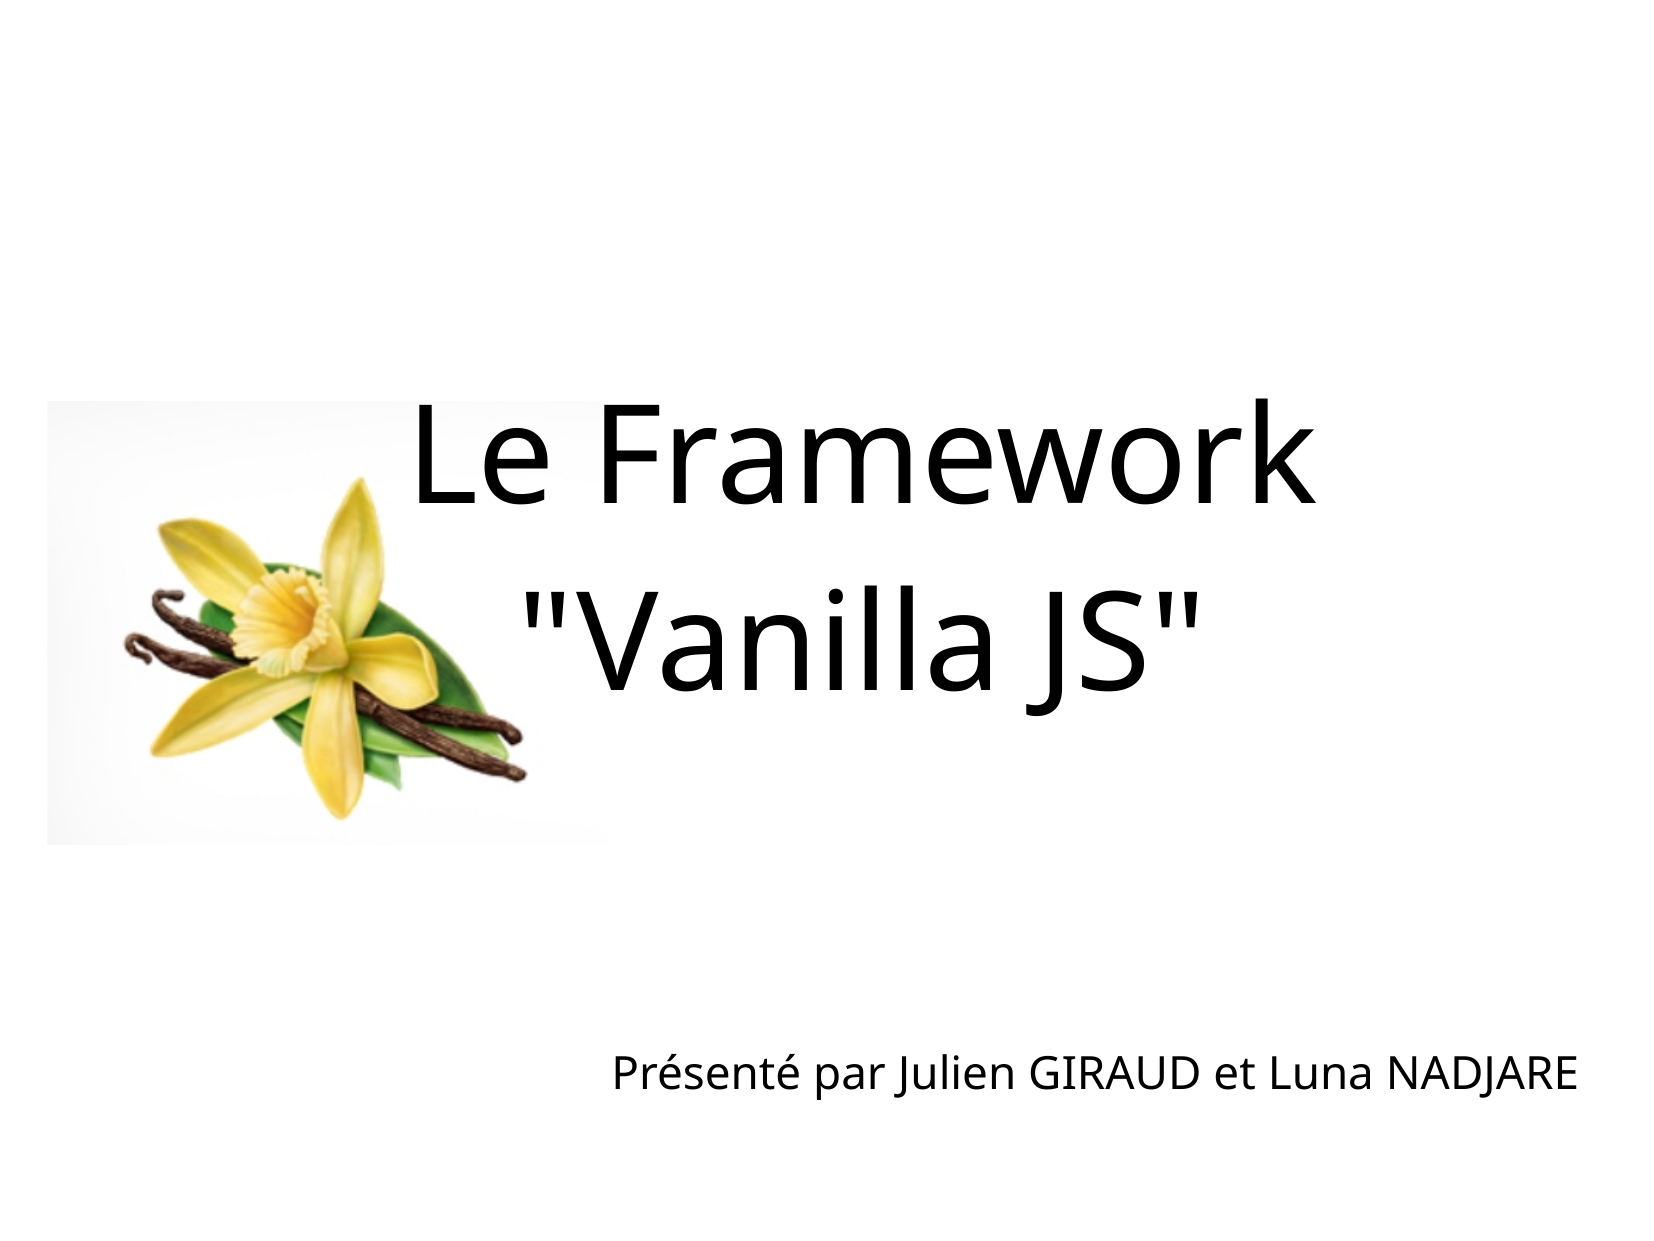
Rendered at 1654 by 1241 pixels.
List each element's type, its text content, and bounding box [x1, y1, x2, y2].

text_box Présenté par Julien GIRAUD et Luna NADJARE [59, 1033, 1595, 1113]
picture [47, 401, 609, 845]
subtitle Le Framework "Vanilla JS" [138, 317, 1586, 770]
